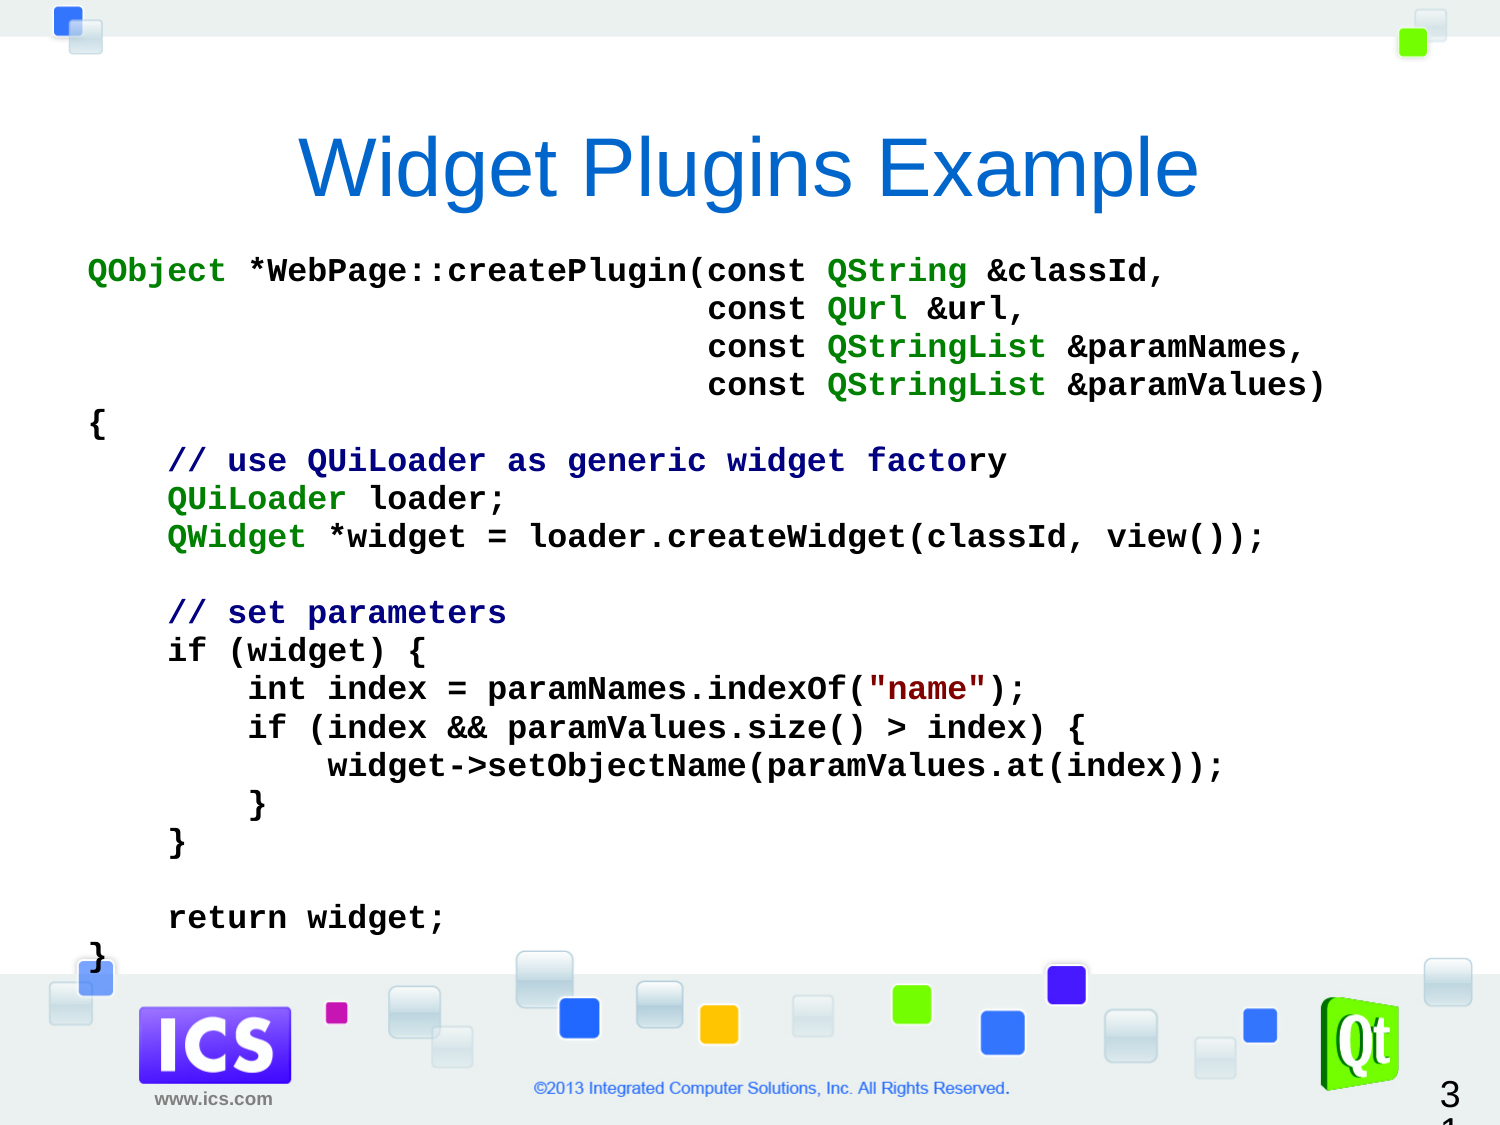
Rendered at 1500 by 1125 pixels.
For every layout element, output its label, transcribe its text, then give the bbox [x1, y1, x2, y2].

picture [0, 950, 1500, 1125]
title Widget Plugins Example [112, 50, 1388, 212]
picture [0, 0, 1500, 62]
list QObject *WebPage::createPlugin(const QString &classId, const QUrl &url, const QStringList &paramNames, const QStringList &paramValues) { // use QUiLoader as generic widget factory QUiLoader loader; QWidget *widget = loader.createWidget(classId, view()); // set parameters if (widget) { int index = paramNames.indexOf("name"); if (index && paramValues.size() > index) { widget->setObjectName(paramValues.at(index)); } } return widget; } [87, 212, 1438, 974]
